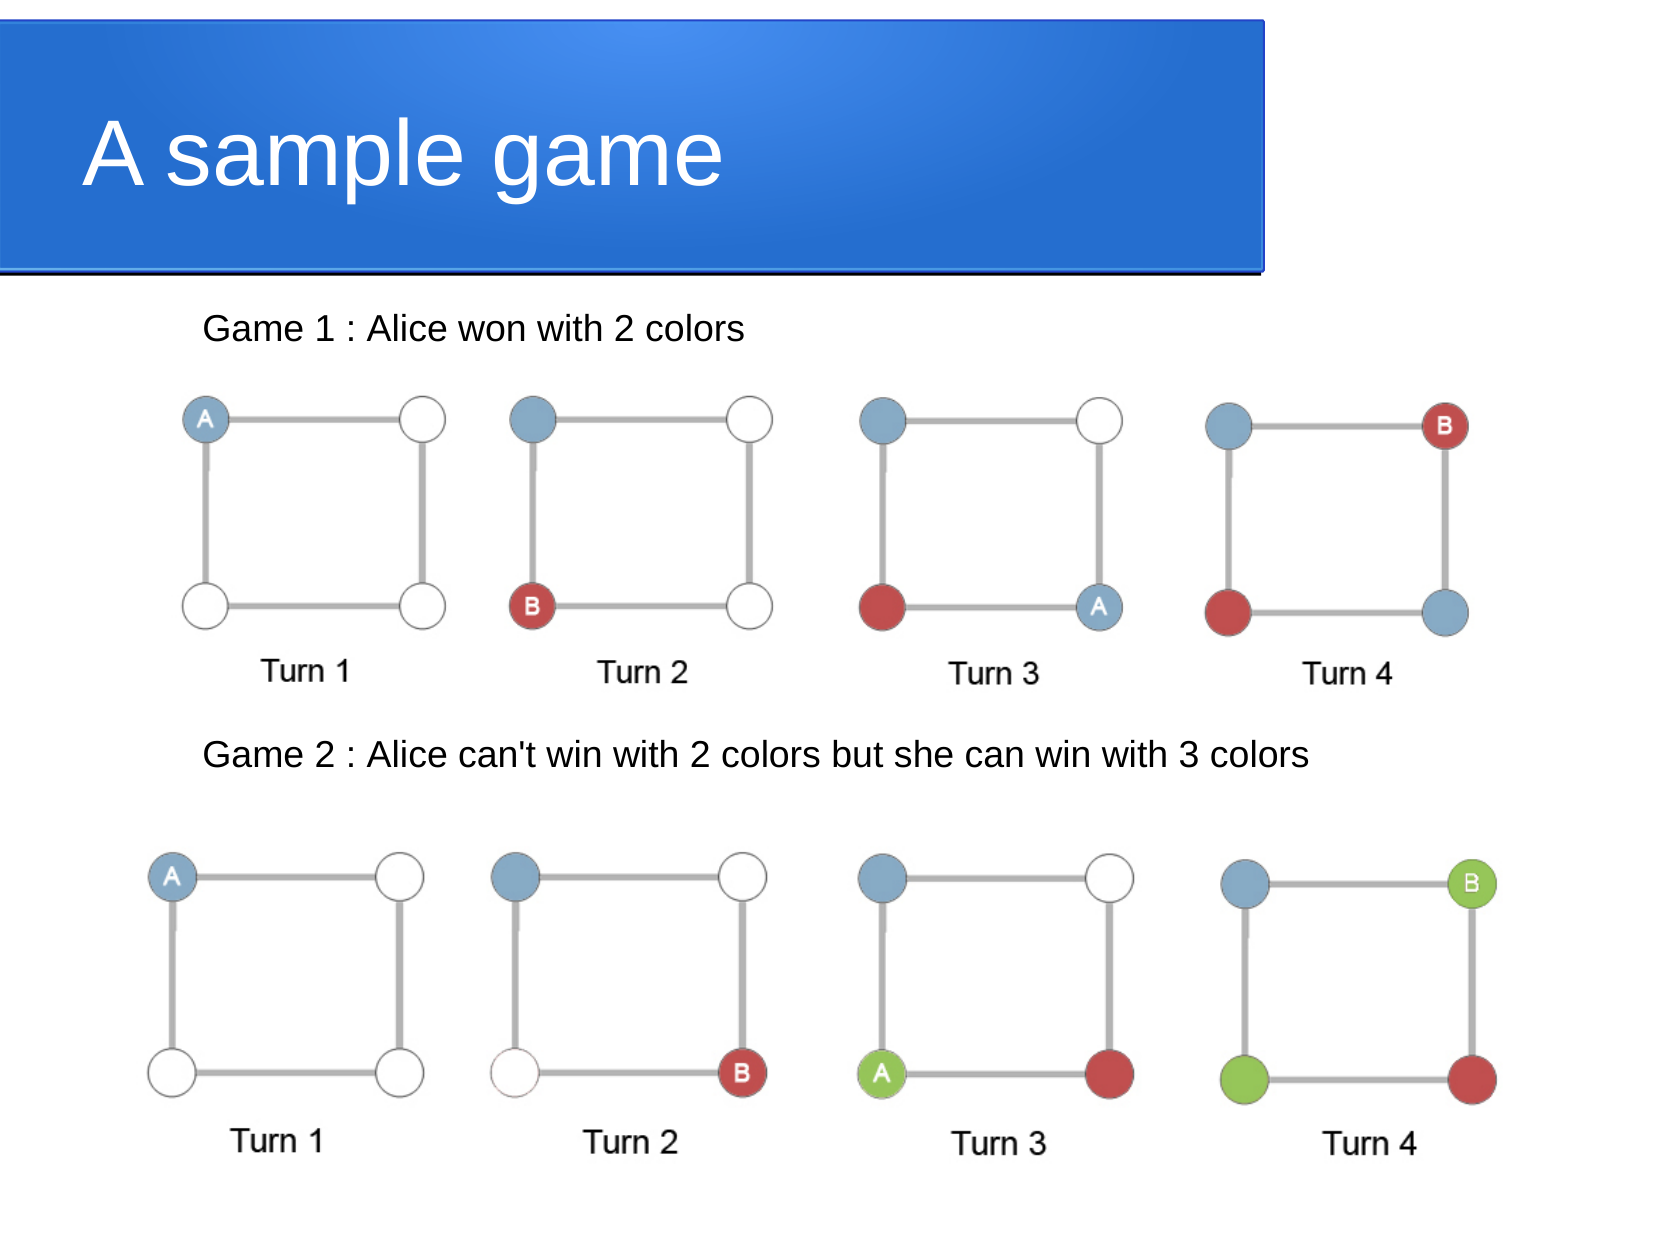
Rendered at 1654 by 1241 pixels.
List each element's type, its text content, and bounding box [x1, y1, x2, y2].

text_box Game 1 : Alice won with 2 colors [187, 300, 1238, 362]
text_box Game 2 : Alice can't win with 2 colors but she can win with 3 colors [187, 726, 1576, 788]
picture [150, 369, 1508, 713]
title A sample game [82, 49, 1250, 257]
picture [114, 824, 1538, 1185]
